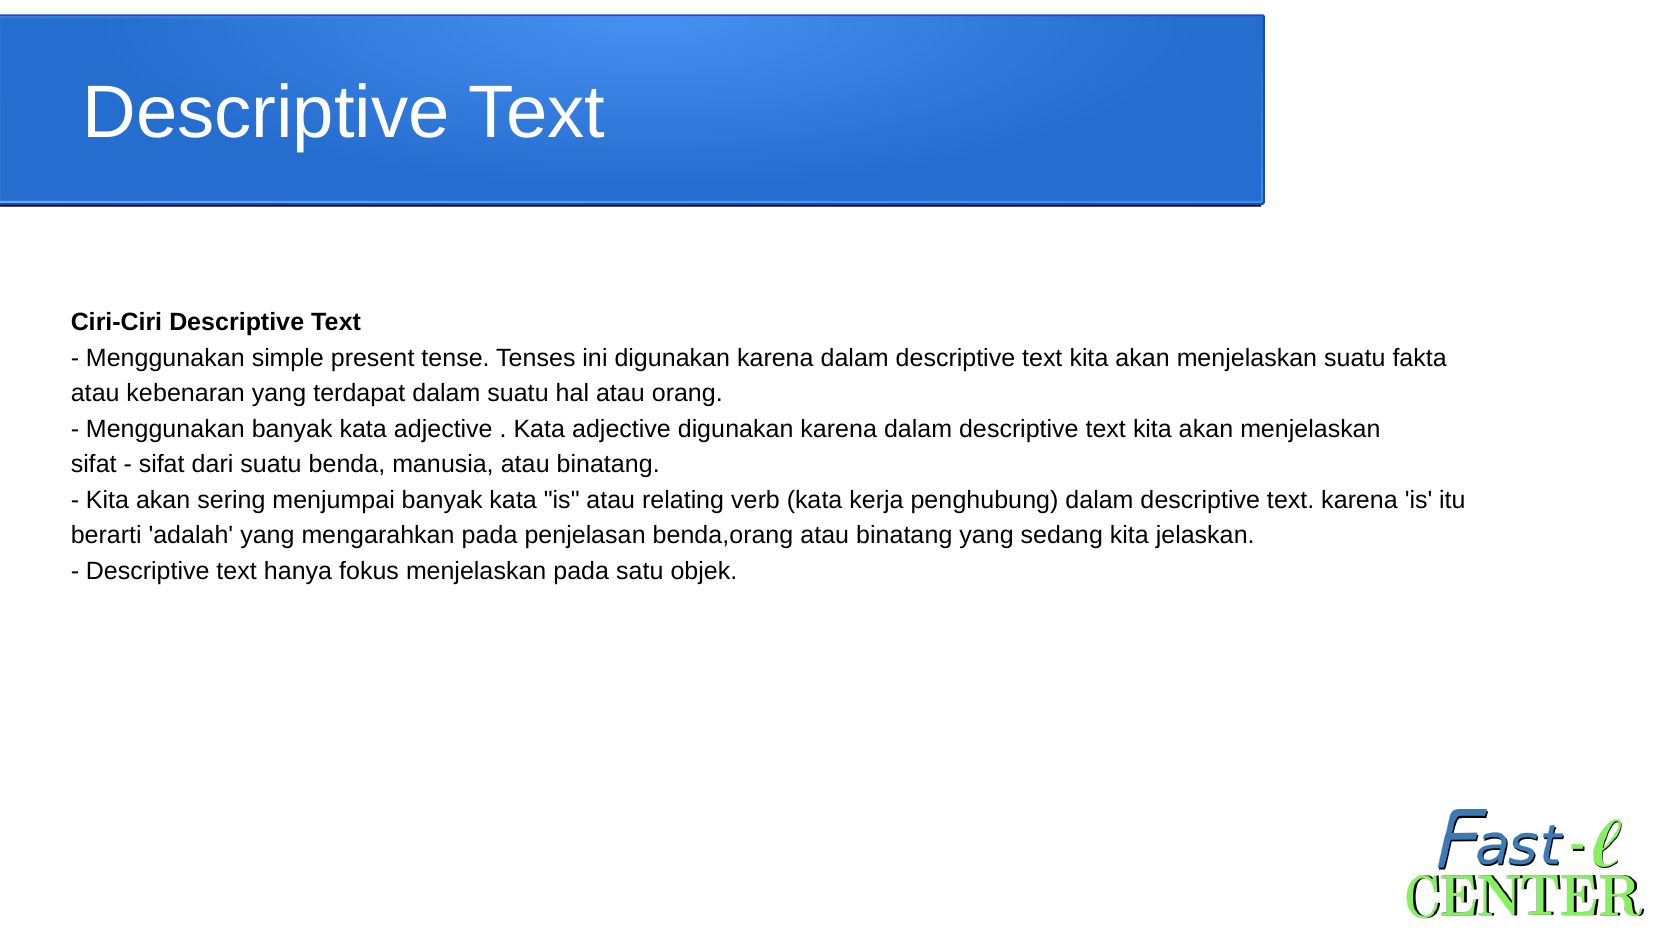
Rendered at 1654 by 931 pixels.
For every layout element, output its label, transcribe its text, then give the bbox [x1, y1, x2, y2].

picture [1406, 809, 1645, 921]
text_box Ciri-Ciri Descriptive Text - Menggunakan simple present tense. Tenses ini digunakan karena dalam descriptive text kita akan menjelaskan suatu fakta atau kebenaran yang terdapat dalam suatu hal atau orang. - Menggunakan banyak kata adjective . Kata adjective digunakan karena dalam descriptive text kita akan menjelaskan sifat - sifat dari suatu benda, manusia, atau binatang. - Kita akan sering menjumpai banyak kata "is" atau relating verb (kata kerja penghubung) dalam descriptive text. karena 'is' itu berarti 'adalah' yang mengarahkan pada penjelasan benda,orang atau binatang yang sedang kita jelaskan. - Descriptive text hanya fokus menjelaskan pada satu objek. [56, 300, 1494, 626]
title Descriptive Text [82, 35, 1235, 189]
